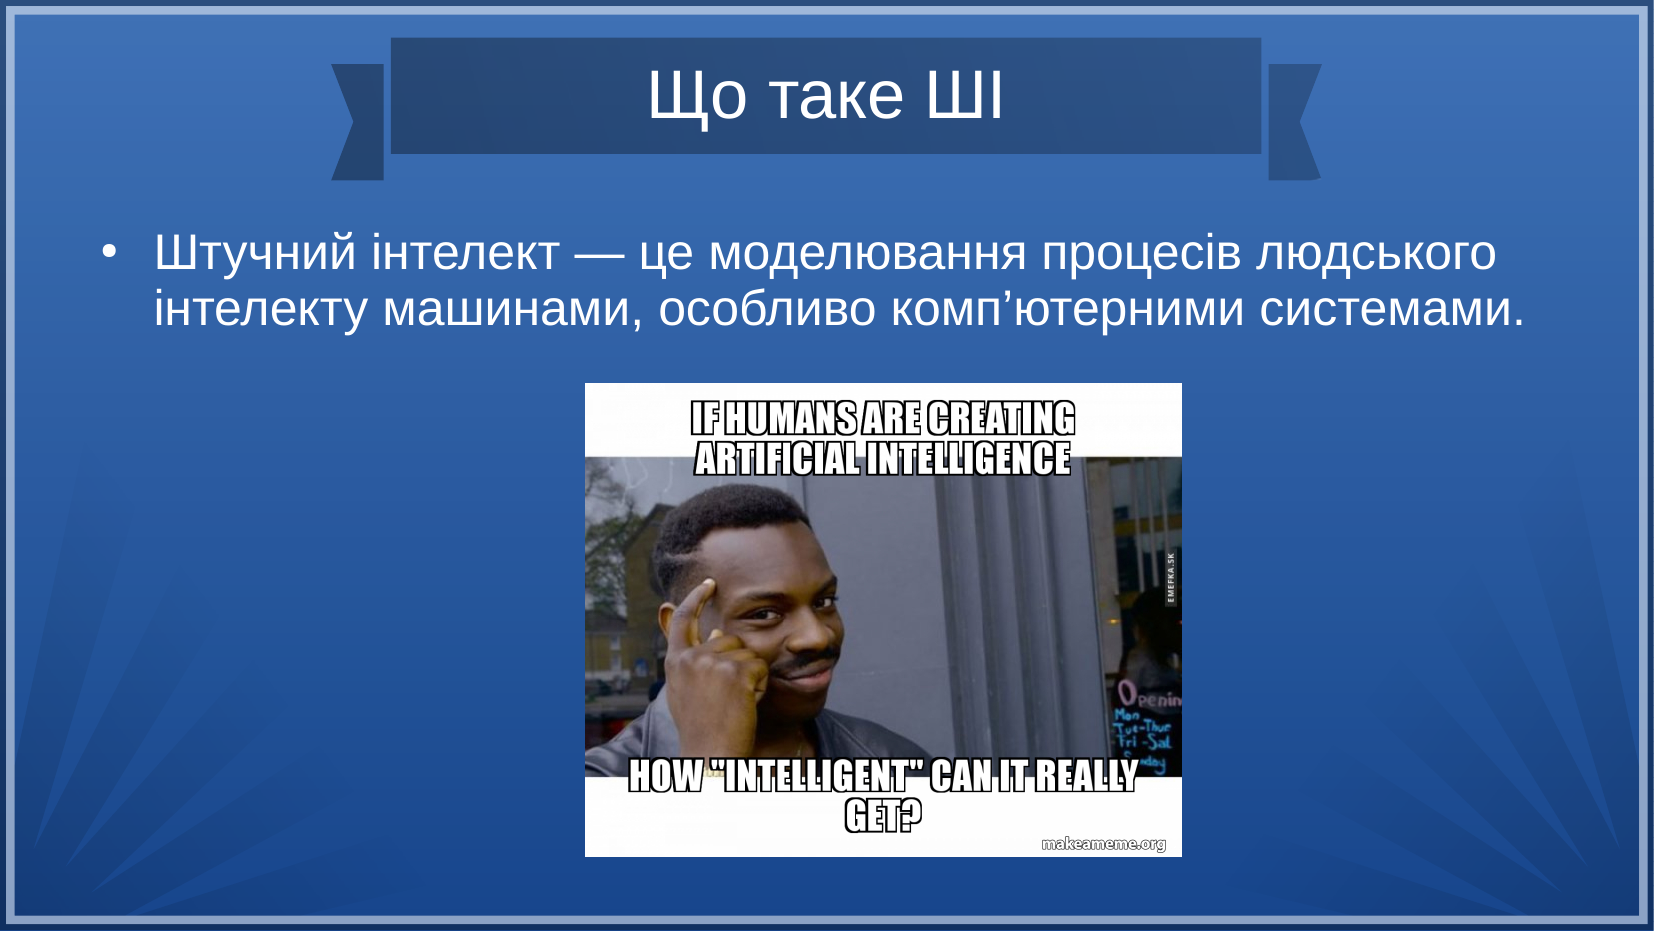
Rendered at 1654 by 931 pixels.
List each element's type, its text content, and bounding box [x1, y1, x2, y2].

list Штучний інтелект — це моделювання процесів людського інтелекту машинами, особливо комп’ютерними системами. [82, 224, 1571, 848]
picture [585, 383, 1182, 857]
title Що таке ШІ [389, 35, 1264, 154]
